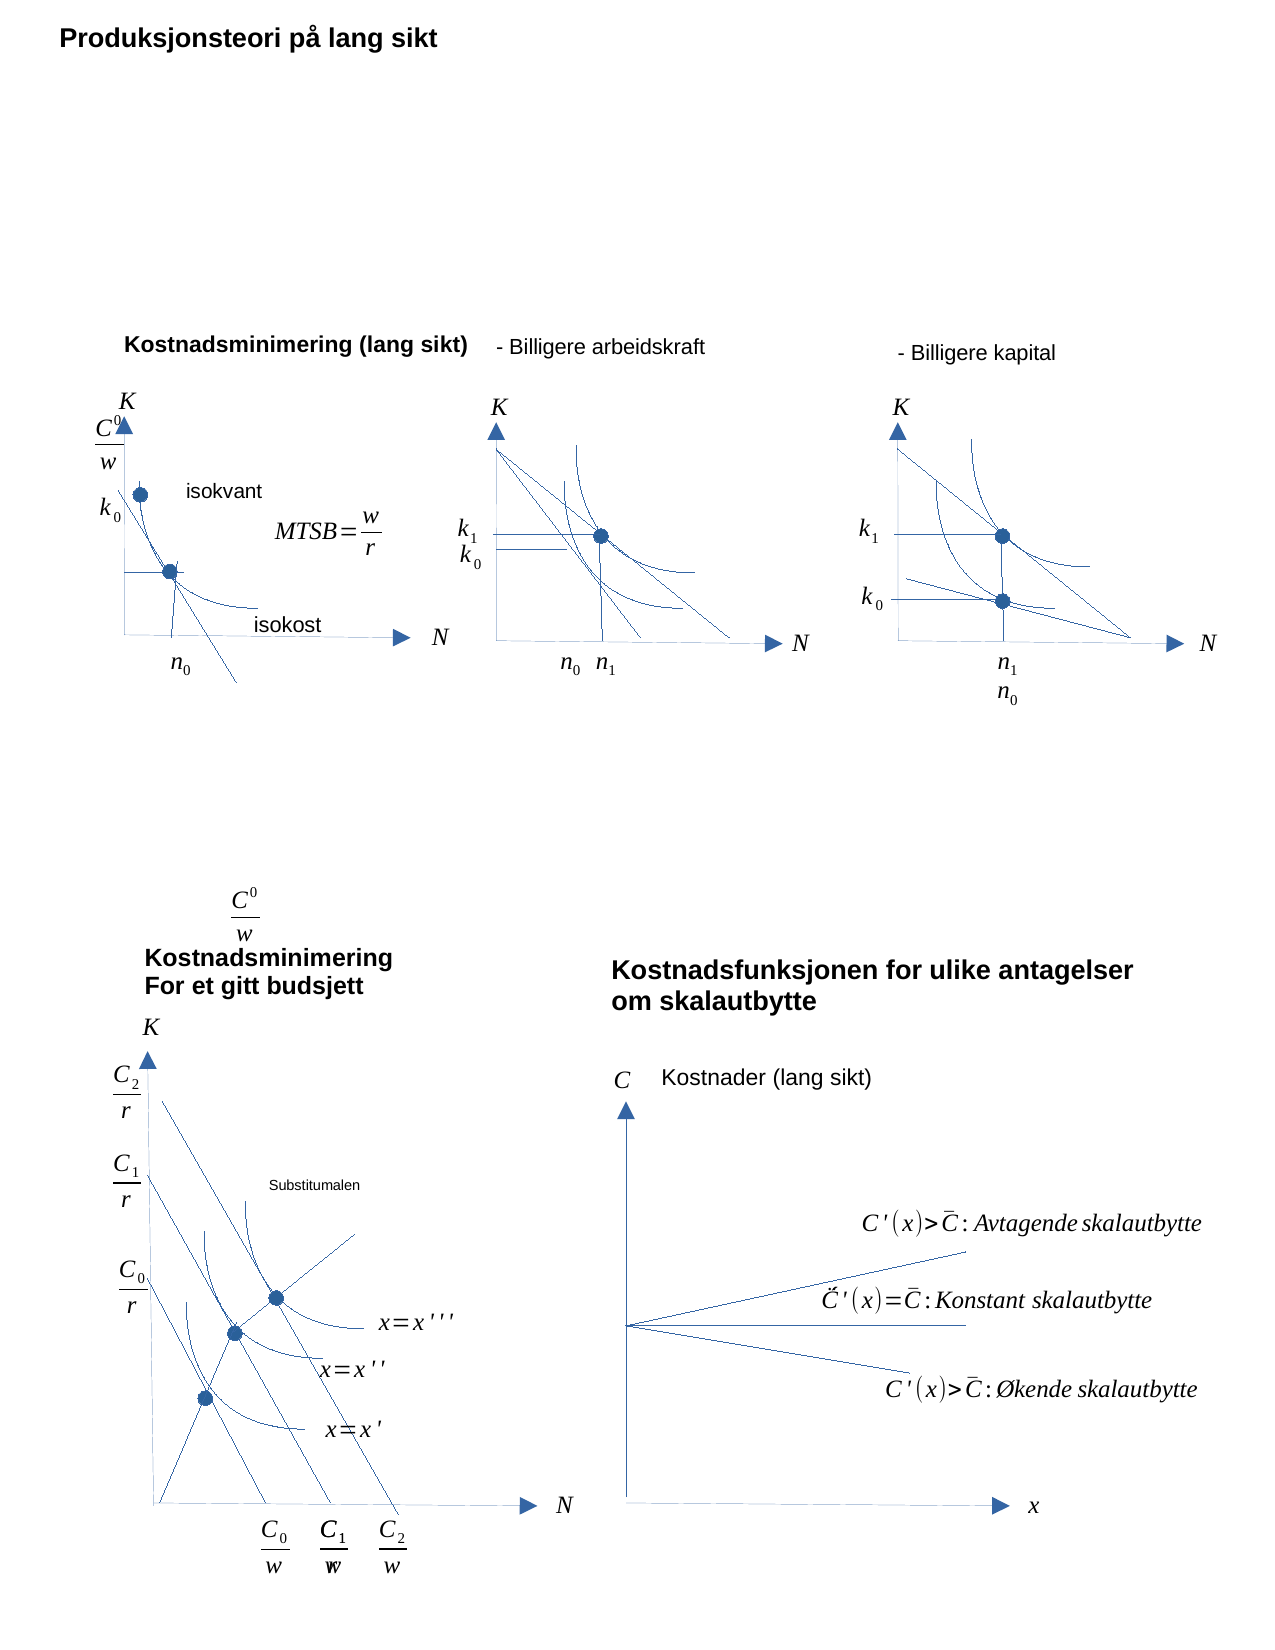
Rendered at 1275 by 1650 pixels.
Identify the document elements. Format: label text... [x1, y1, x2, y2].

chart [424, 623, 457, 652]
chart [589, 647, 623, 679]
text_box Produksjonsteori på lang sikt [44, 15, 473, 81]
chart [311, 1356, 392, 1384]
text_box [132, 487, 148, 503]
chart [879, 1373, 1205, 1405]
text_box [593, 528, 609, 544]
text_box Kostnadsminimering (lang sikt) [109, 324, 484, 366]
chart [855, 1208, 1210, 1239]
chart [223, 883, 267, 947]
chart [317, 1415, 389, 1443]
chart [93, 493, 127, 526]
chart [105, 1149, 148, 1213]
chart [87, 387, 144, 474]
chart [370, 1308, 461, 1337]
text_box [268, 1290, 284, 1306]
chart [1020, 1491, 1047, 1520]
text_box isokost [239, 605, 337, 645]
chart [267, 502, 389, 562]
chart [884, 393, 918, 422]
text_box Kostnadsminimering For et gitt budsjett [129, 936, 409, 1007]
chart [111, 1255, 155, 1319]
chart [814, 1285, 1160, 1316]
text_box [197, 1390, 213, 1406]
text_box Kostnadsfunksjonen for ulike antagelser om skalautbytte [596, 947, 1149, 1024]
text_box [995, 528, 1010, 544]
chart [852, 514, 886, 547]
text_box - Billigere kapital [882, 333, 1142, 373]
chart [855, 582, 889, 614]
chart [784, 629, 817, 658]
chart [451, 514, 488, 573]
chart [554, 647, 588, 679]
chart [607, 1066, 638, 1095]
chart [252, 1515, 297, 1579]
chart [312, 1515, 355, 1579]
text_box isokvant [171, 472, 278, 511]
text_box Substitumalen [253, 1169, 380, 1201]
chart [548, 1491, 581, 1520]
text_box [162, 564, 176, 579]
chart [164, 647, 198, 679]
chart [991, 647, 1025, 709]
chart [105, 1060, 148, 1124]
text_box [227, 1325, 243, 1341]
chart [134, 1013, 168, 1042]
chart [371, 1515, 414, 1579]
text_box - Billigere arbeidskraft [481, 327, 721, 367]
chart [483, 393, 516, 422]
text_box Kostnader (lang sikt) [646, 1057, 888, 1098]
chart [1191, 629, 1225, 658]
text_box [995, 593, 1011, 609]
